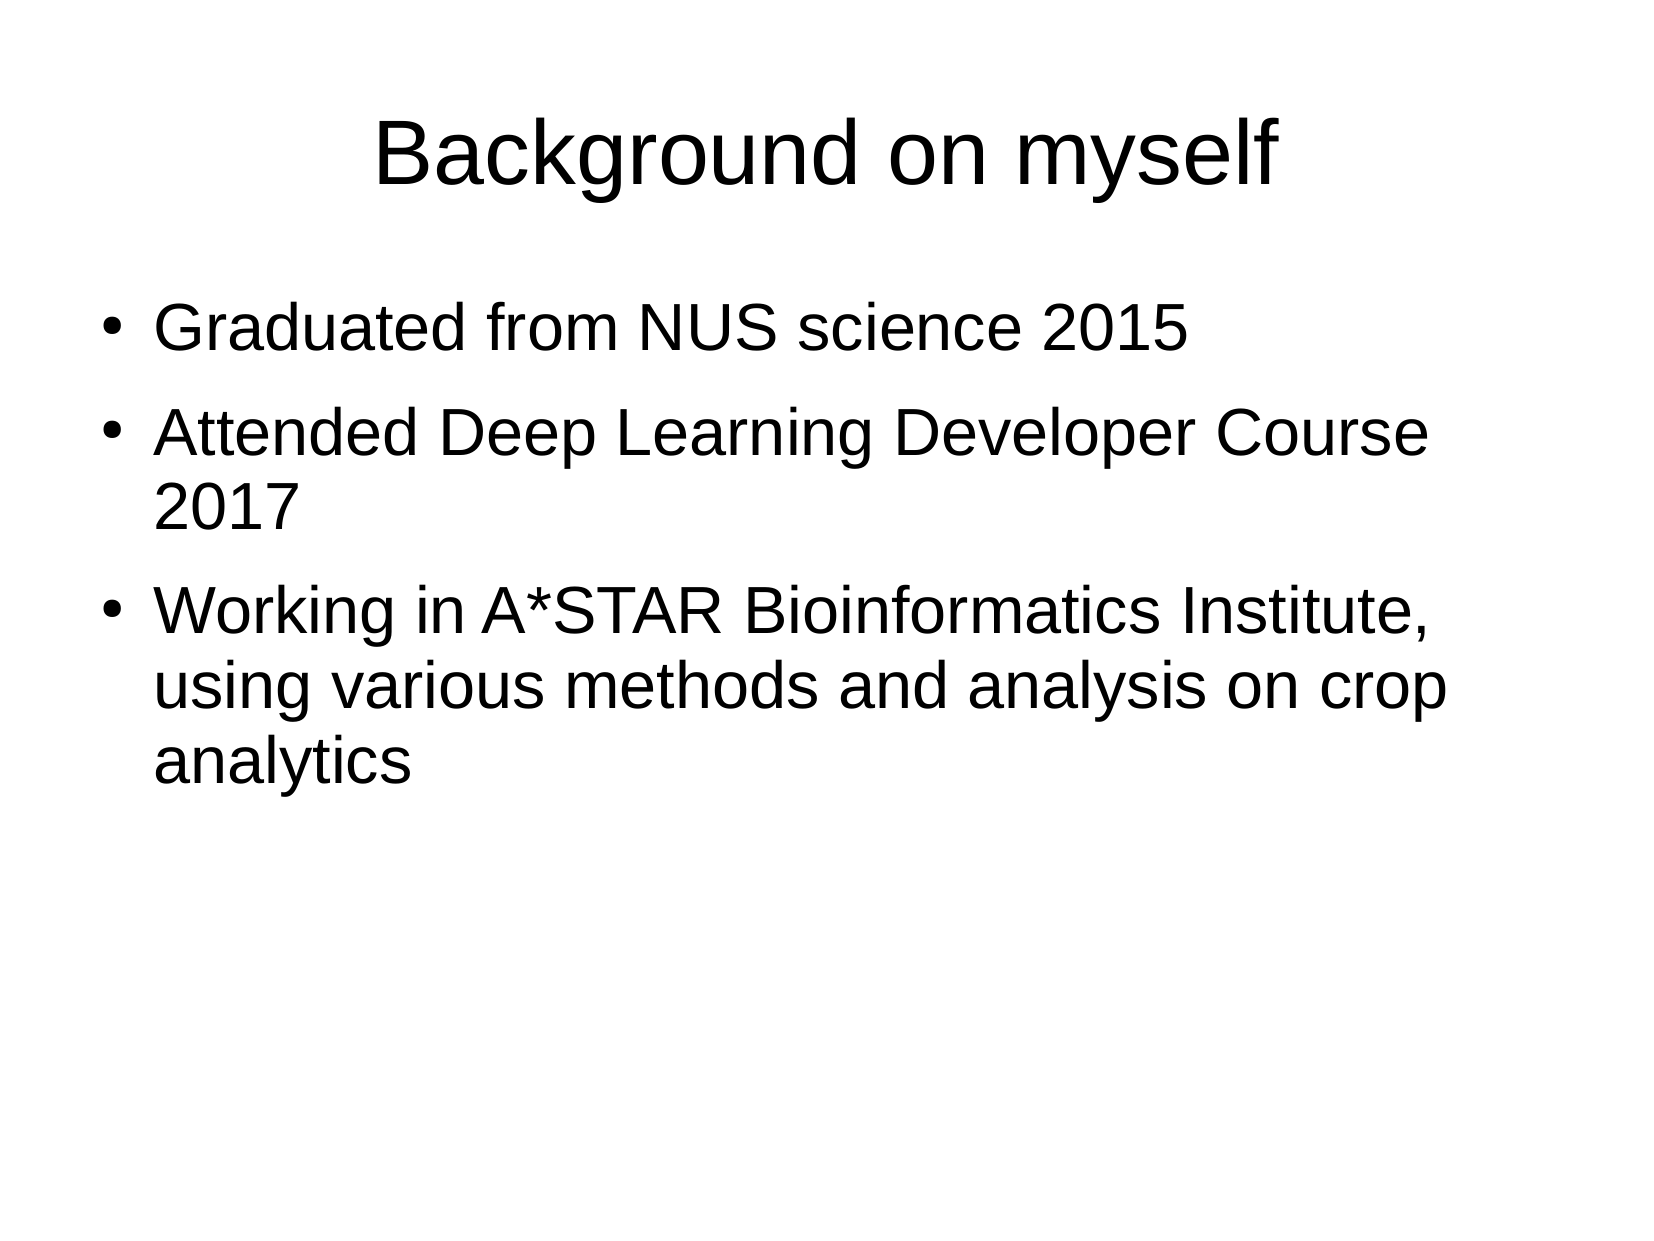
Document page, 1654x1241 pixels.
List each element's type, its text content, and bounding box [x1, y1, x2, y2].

list Graduated from NUS science 2015 Attended Deep Learning Developer Course 2017 Working in A*STAR Bioinformatics Institute, using various methods and analysis on crop analytics [82, 290, 1571, 1010]
title Background on myself [82, 49, 1571, 257]
